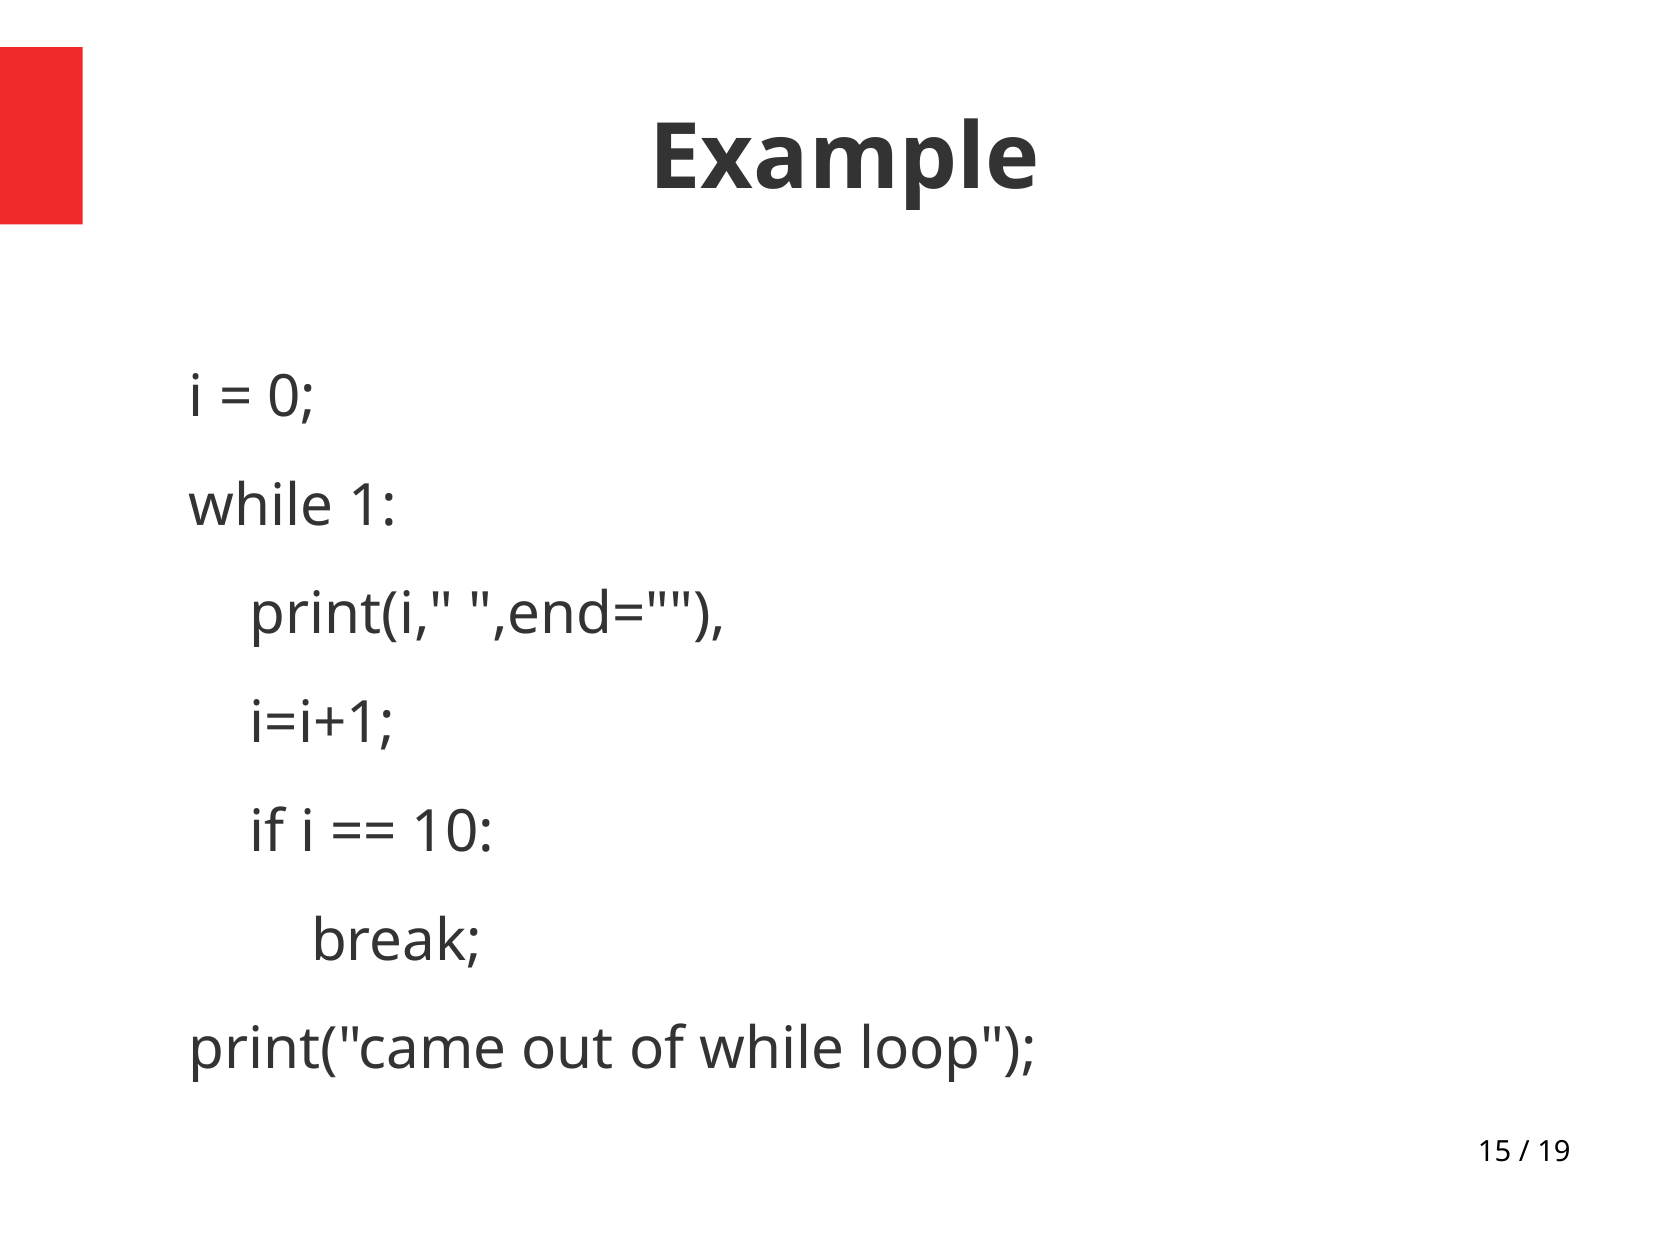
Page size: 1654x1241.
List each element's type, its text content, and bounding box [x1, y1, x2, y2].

title Example [118, 49, 1571, 257]
list i = 0; while 1: print(i," ",end=""), i=i+1; if i == 10: break; print("came out of while loop"); [118, 354, 1536, 1074]
